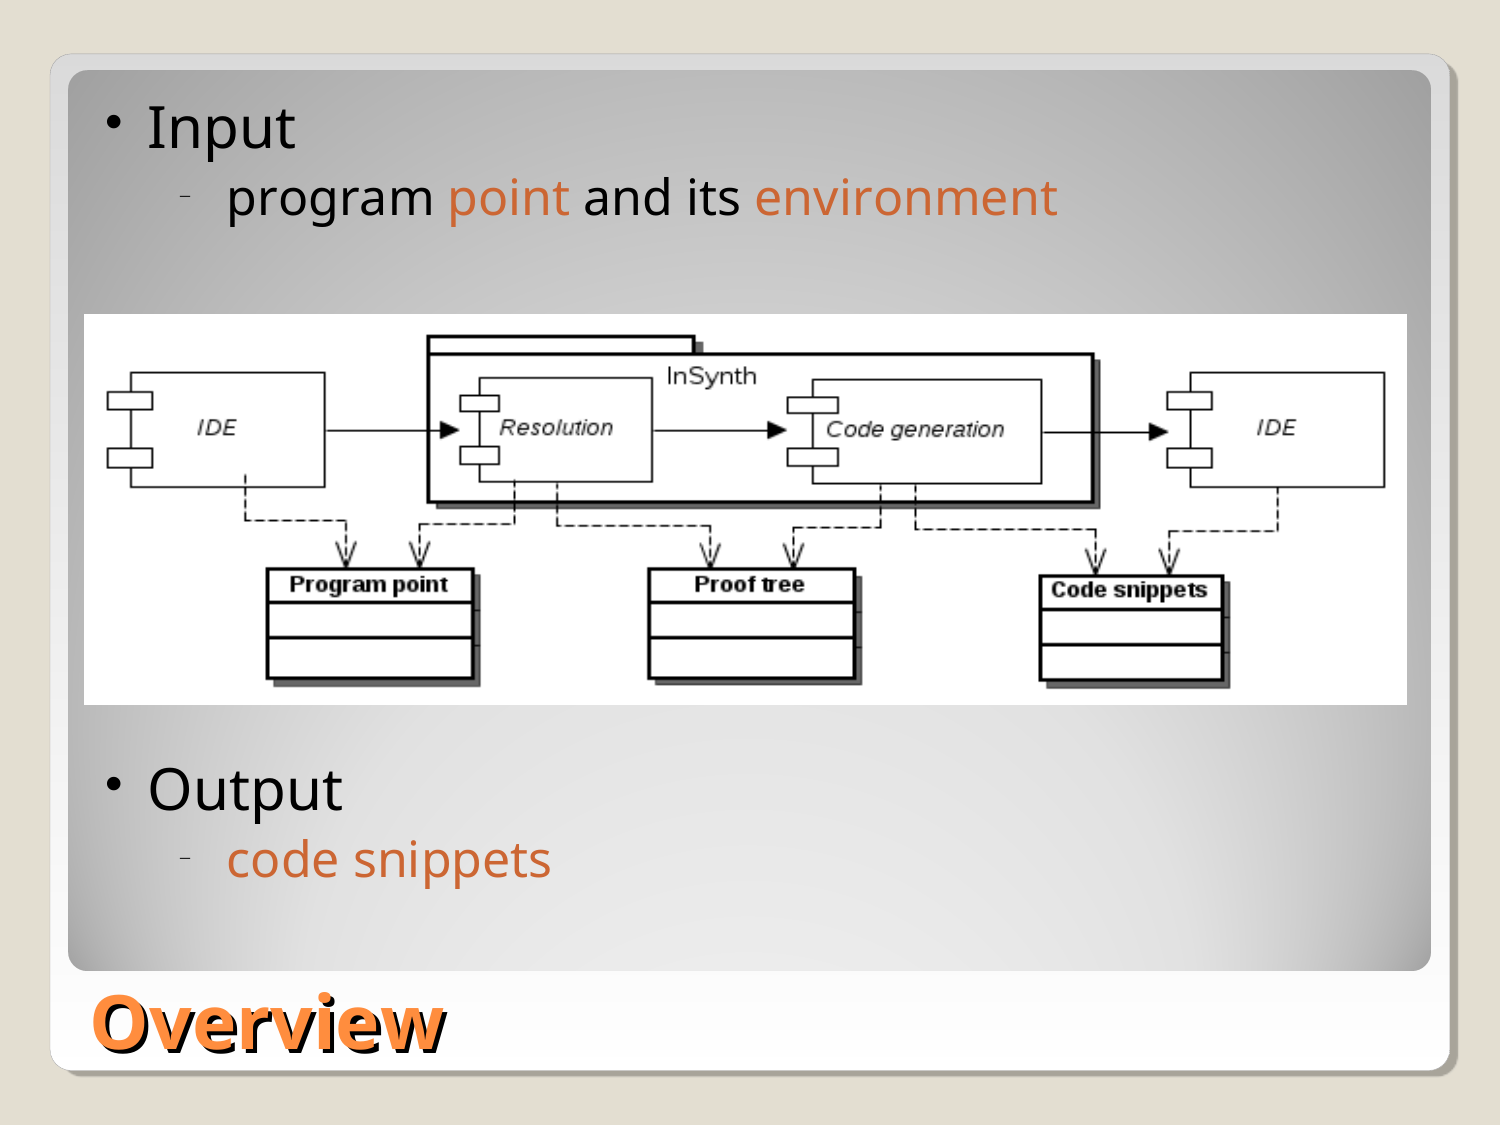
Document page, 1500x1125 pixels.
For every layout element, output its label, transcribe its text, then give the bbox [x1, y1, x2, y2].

text_box Overview [75, 899, 1418, 1073]
picture [67, 69, 1432, 972]
text_box Input program point and its environment Output code snippets [75, 74, 1418, 890]
